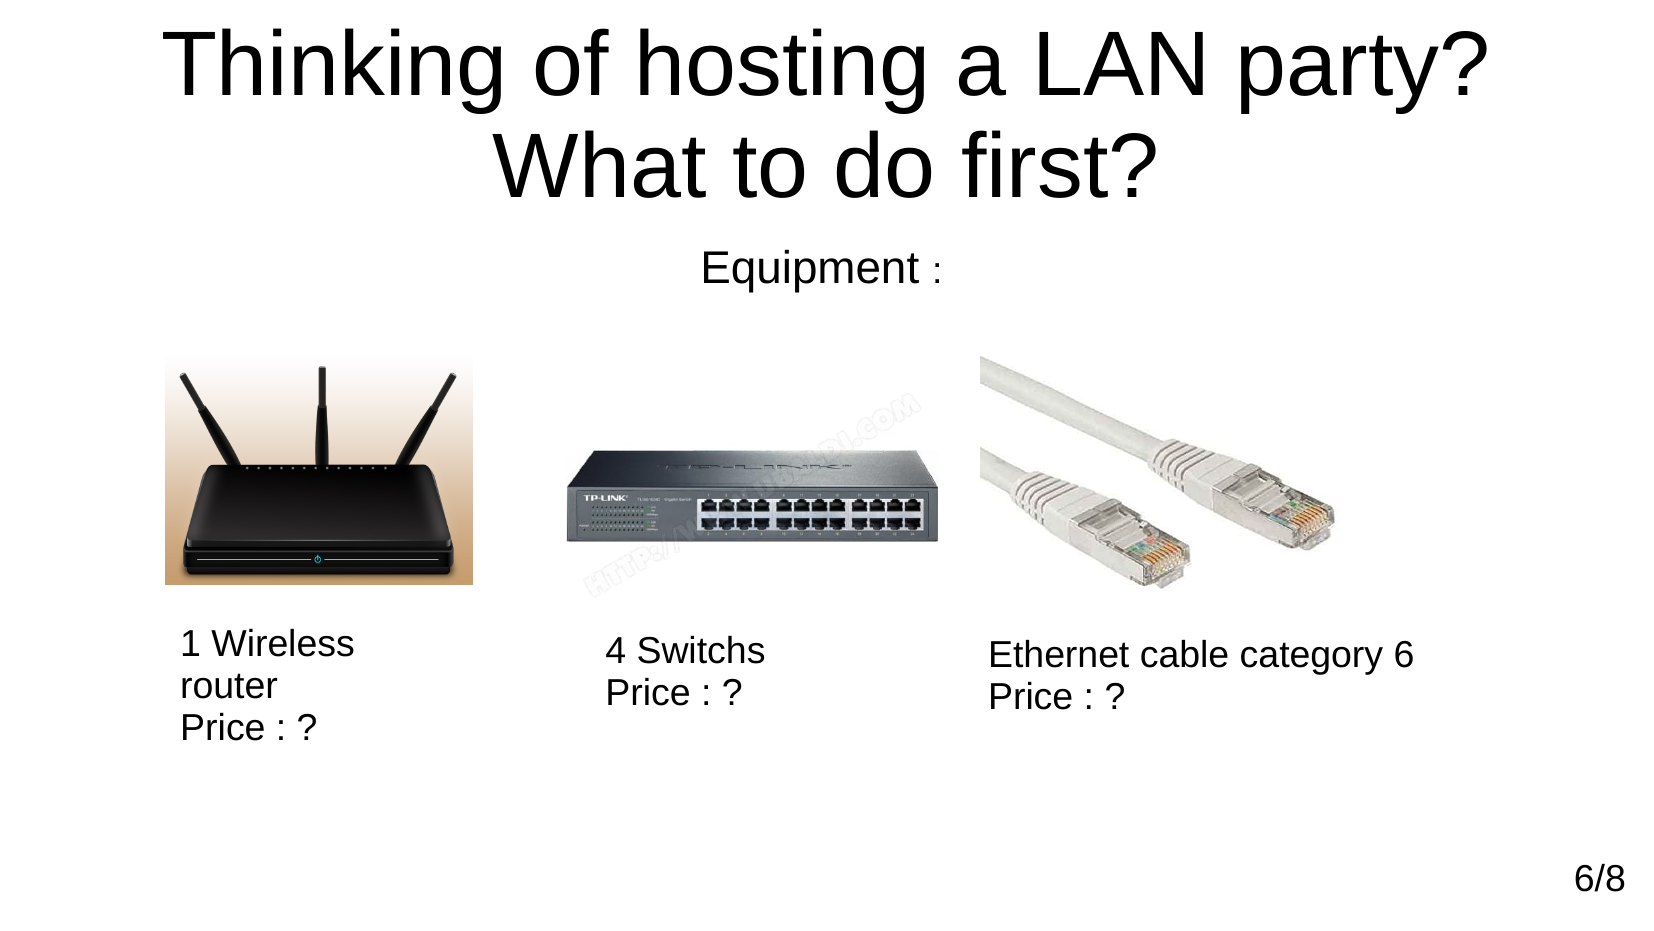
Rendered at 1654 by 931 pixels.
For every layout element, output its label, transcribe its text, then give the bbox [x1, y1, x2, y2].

picture [165, 354, 473, 585]
picture [980, 354, 1340, 591]
text_box <numéro>/<nombre> [1559, 850, 1654, 921]
text_box Ethernet cable category 6 Price : ? [973, 625, 1441, 725]
text_box 4 Switchs Price : ? [590, 621, 863, 721]
picture [566, 354, 939, 638]
title Thinking of hosting a LAN party? What to do first? [82, 12, 1571, 218]
text_box Equipment : [59, 234, 1595, 334]
text_box 1 Wireless router Price : ? [165, 615, 461, 756]
